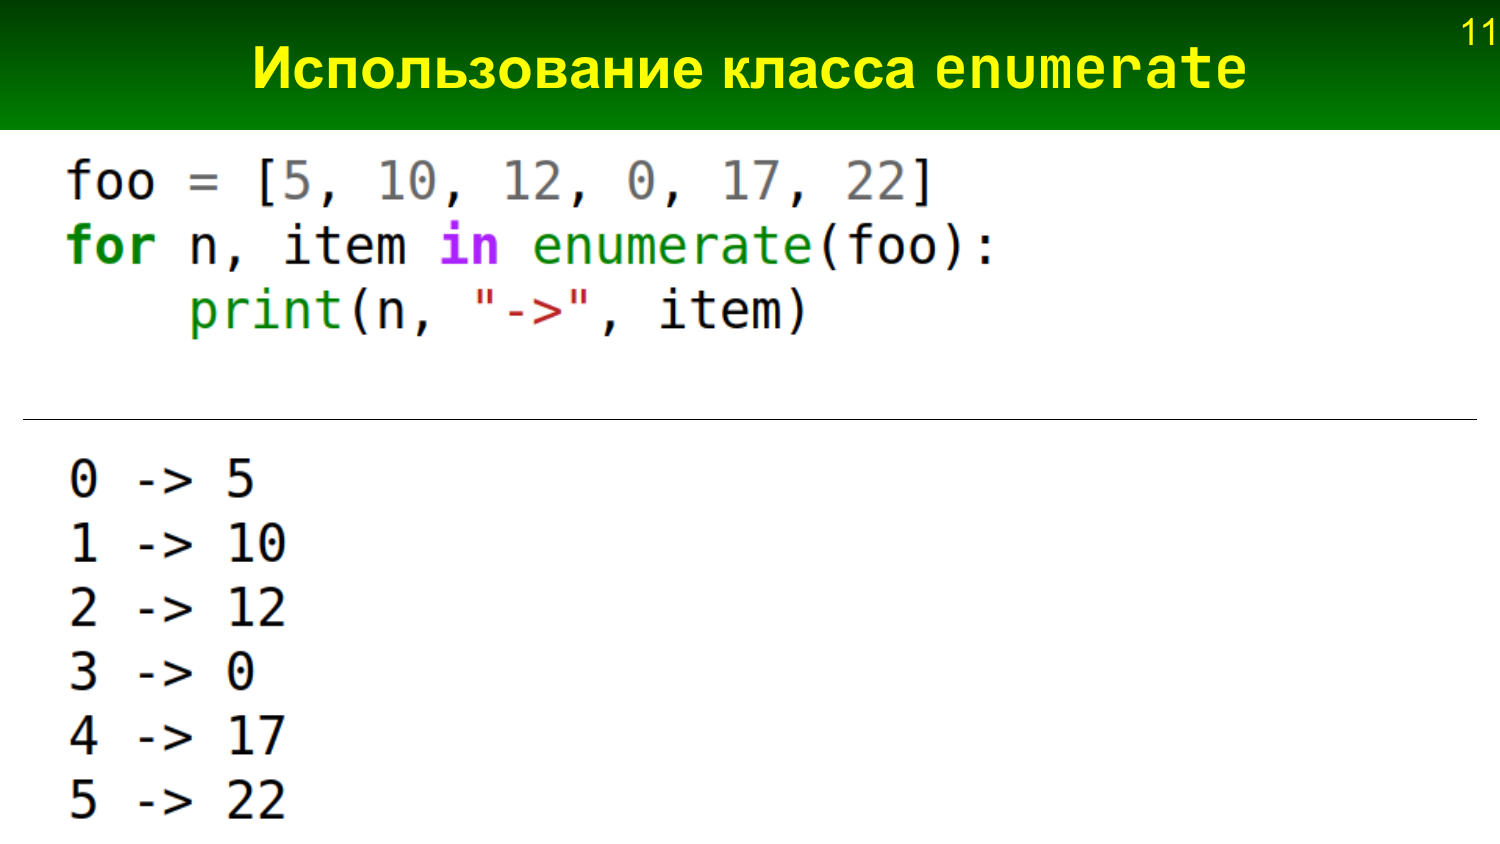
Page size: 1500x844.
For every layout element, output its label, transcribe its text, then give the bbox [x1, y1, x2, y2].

picture [57, 443, 308, 833]
title Использование класса enumerate [75, 11, 1426, 119]
picture [47, 140, 1007, 349]
